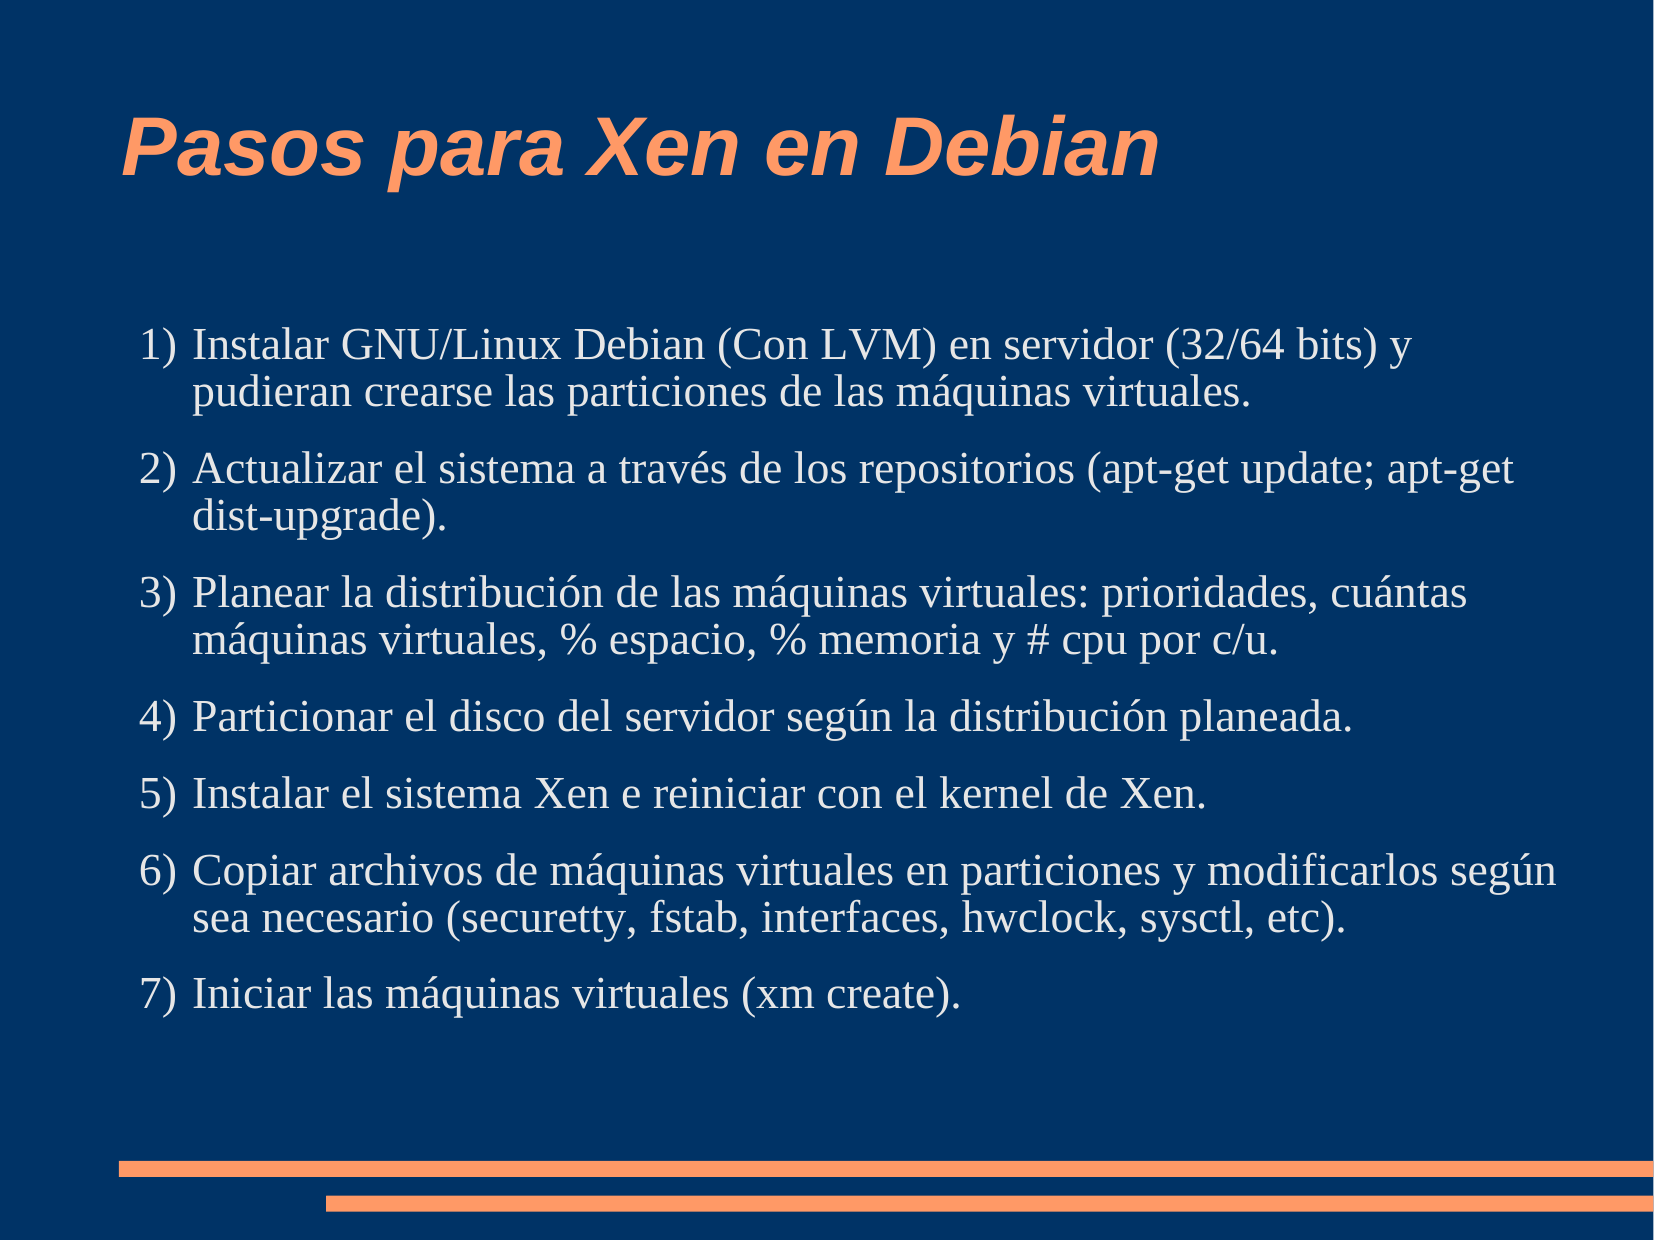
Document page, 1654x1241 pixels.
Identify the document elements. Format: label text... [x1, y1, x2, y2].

list Instalar GNU/Linux Debian (Con LVM) en servidor (32/64 bits) y pudieran crearse las particiones de las máquinas virtuales. Actualizar el sistema a través de los repositorios (apt-get update; apt-get dist-upgrade). Planear la distribución de las máquinas virtuales: prioridades, cuántas máquinas virtuales, % espacio, % memoria y # cpu por c/u. Particionar el disco del servidor según la distribución planeada. Instalar el sistema Xen e reiniciar con el kernel de Xen. Copiar archivos de máquinas virtuales en particiones y modificarlos según sea necesario (securetty, fstab, interfaces, hwclock, sysctl, etc). Iniciar las máquinas virtuales (xm create). [121, 322, 1561, 1118]
title Pasos para Xen en Debian [121, 46, 1534, 254]
